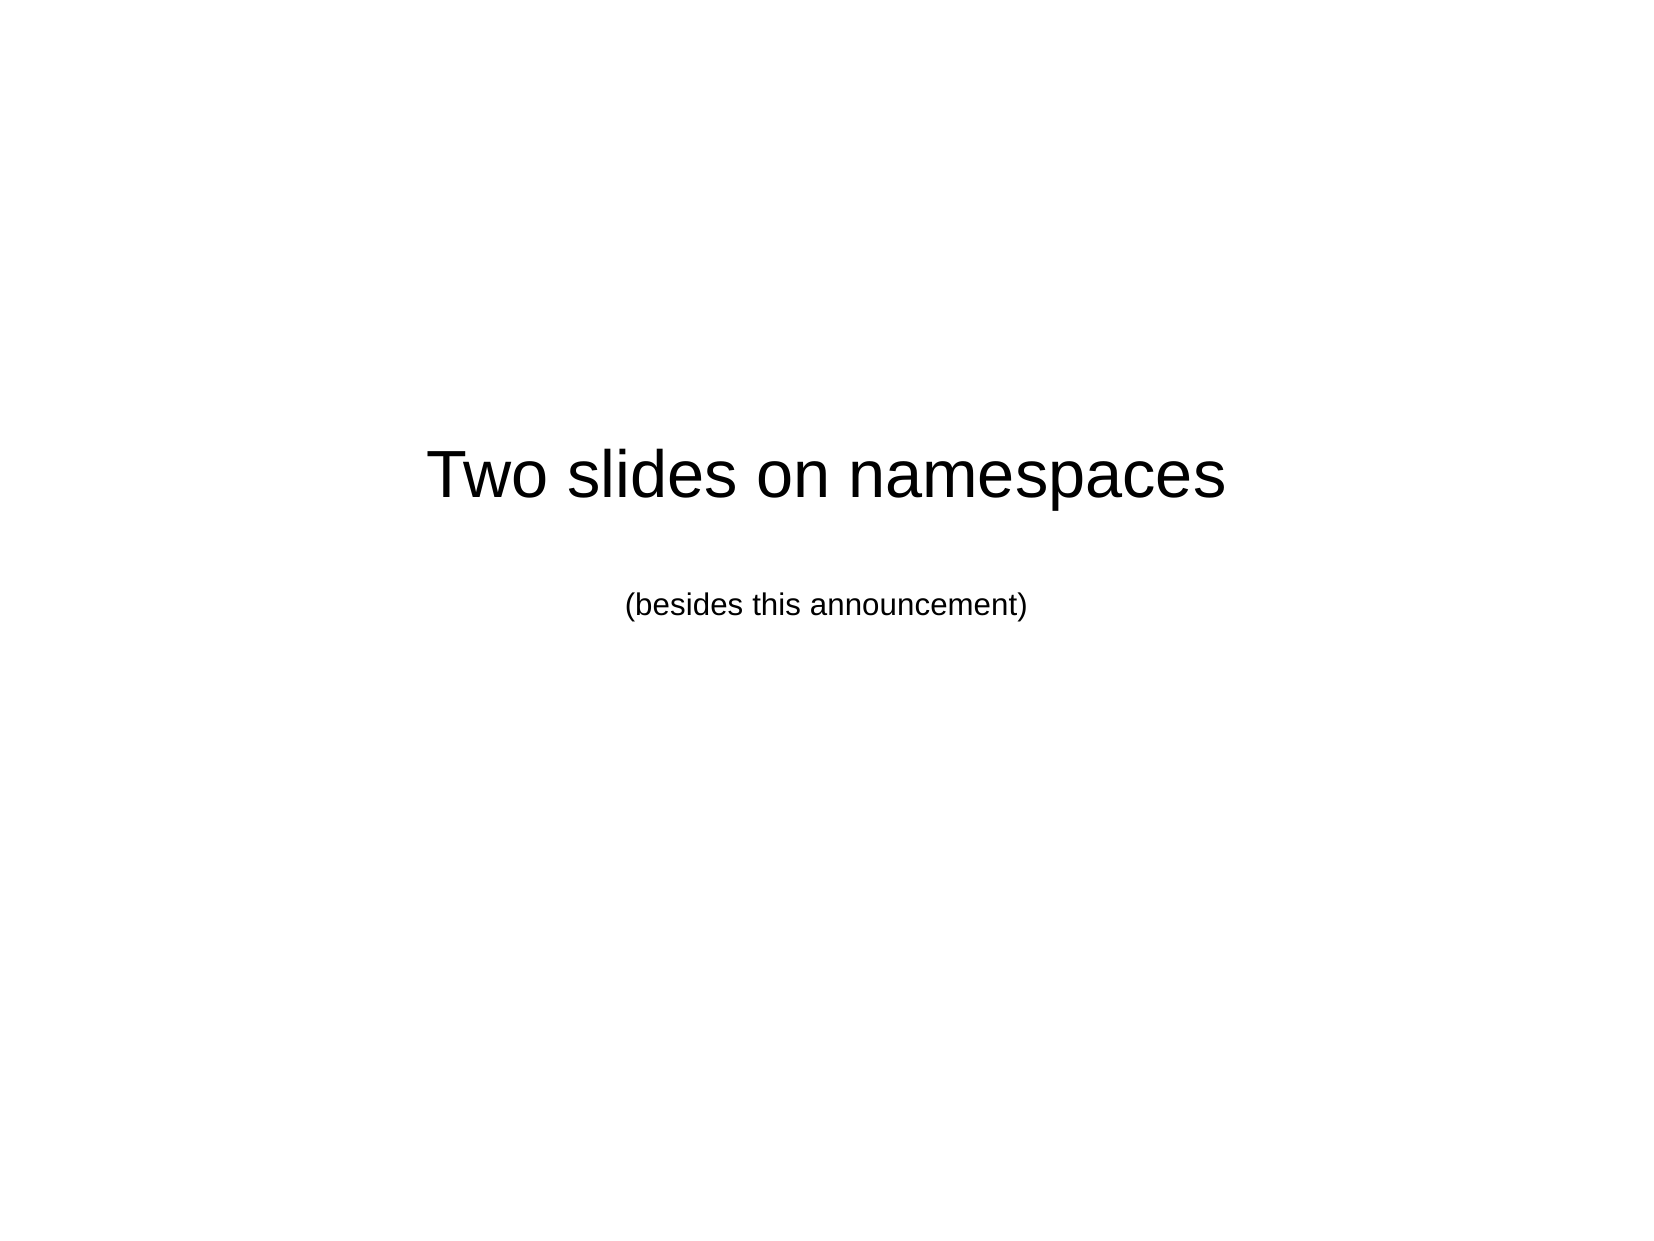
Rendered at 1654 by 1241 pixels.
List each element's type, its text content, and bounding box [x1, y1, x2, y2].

subtitle Two slides on namespaces (besides this announcement) [82, 49, 1571, 1010]
